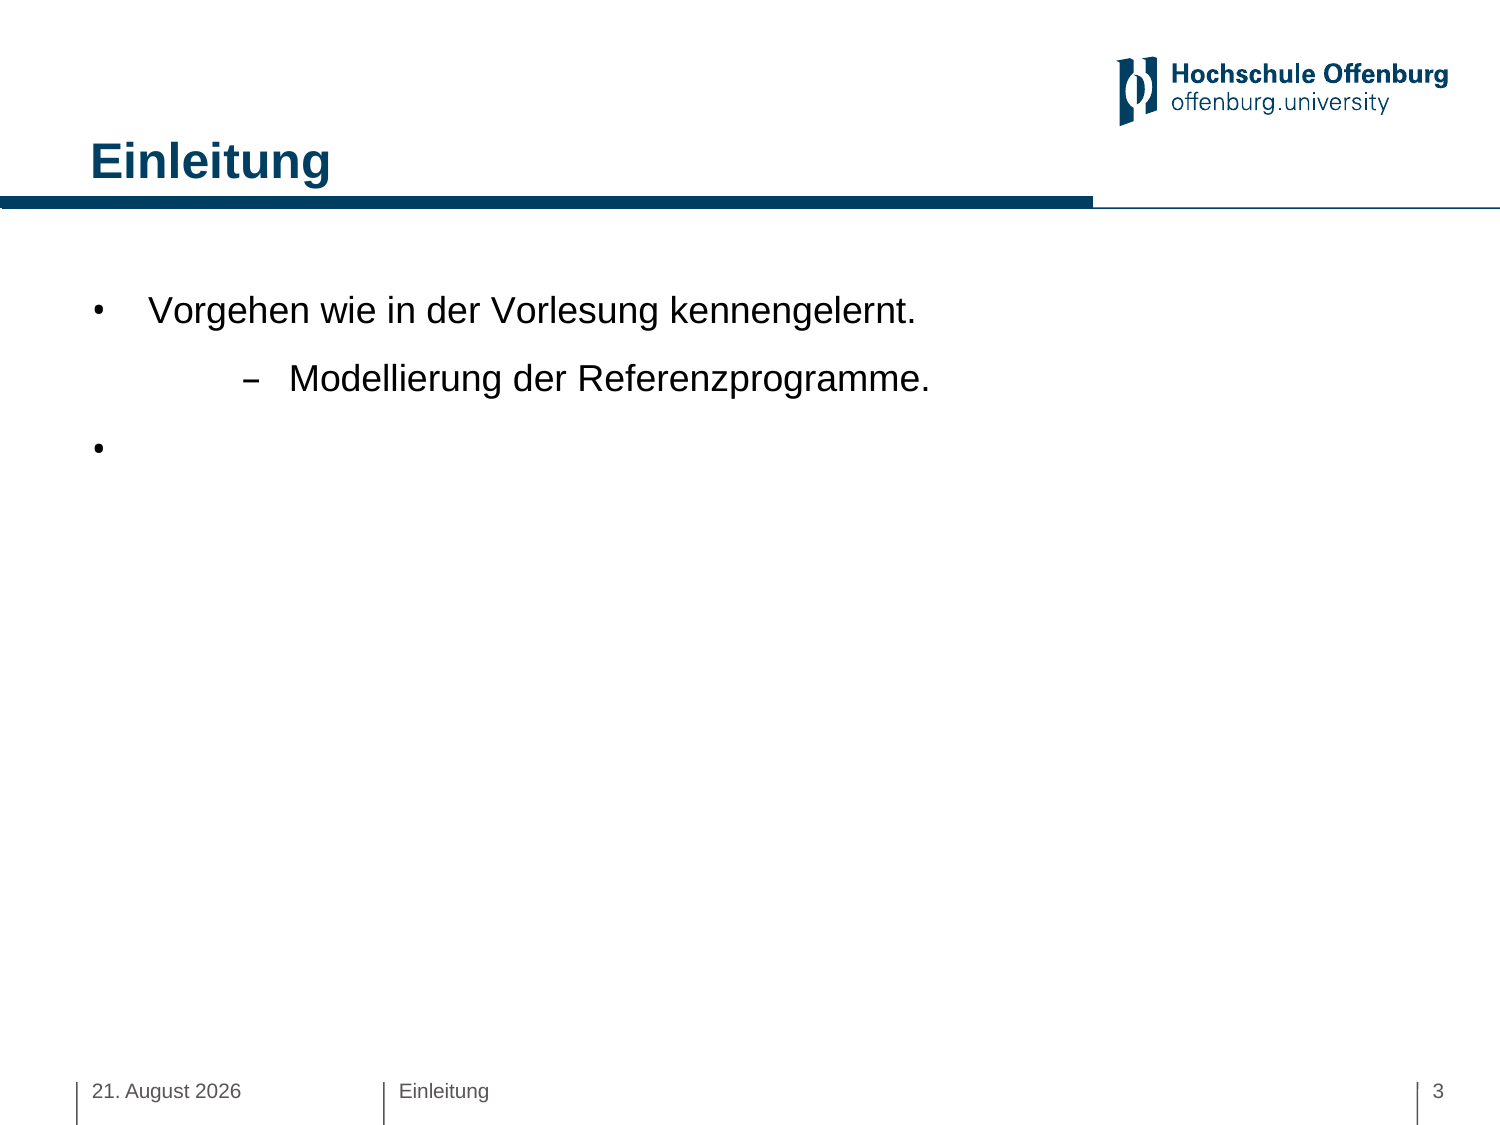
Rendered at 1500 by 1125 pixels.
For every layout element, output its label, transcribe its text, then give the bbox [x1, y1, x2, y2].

text_box 20. Januar 2019 [76, 1070, 349, 1125]
text_box 3 [1417, 1070, 1500, 1125]
title Einleitung [75, 54, 1412, 197]
list Vorgehen wie in der Vorlesung kennengelernt. Modellierung der Referenzprogramme. [76, 279, 1414, 988]
text_box Einleitung [383, 1070, 963, 1125]
